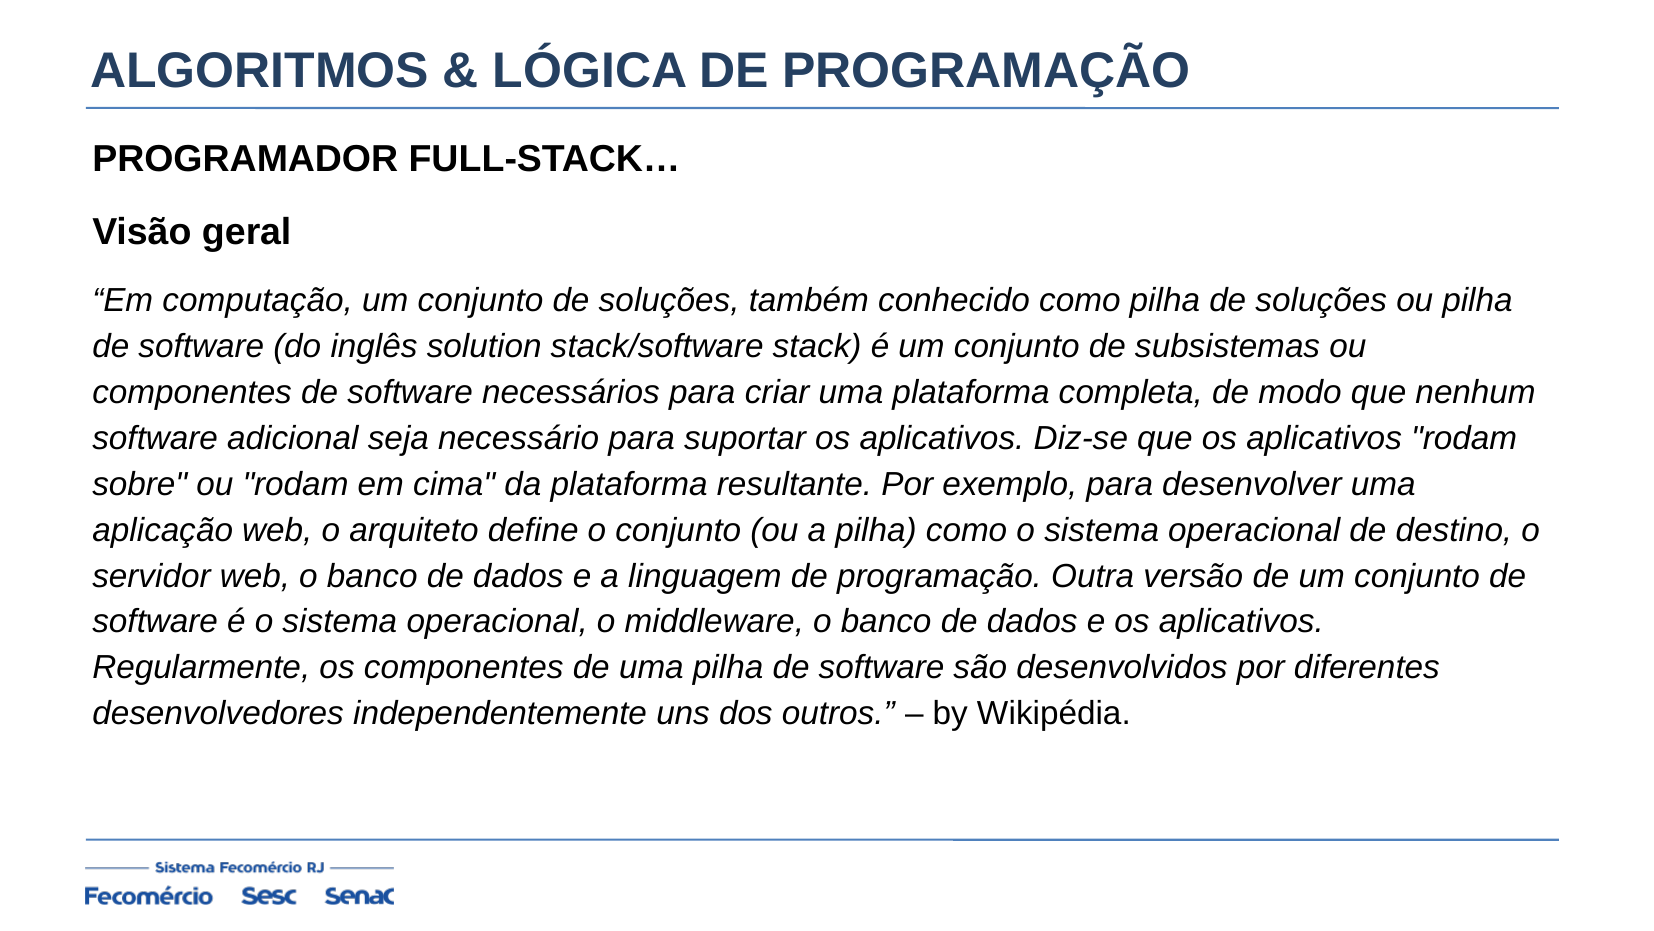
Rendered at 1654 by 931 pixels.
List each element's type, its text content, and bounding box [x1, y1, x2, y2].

text_box PROGRAMADOR FULL-STACK… Visão geral “Em computação, um conjunto de soluções, também conhecido como pilha de soluções ou pilha de software (do inglês solution stack/software stack) é um conjunto de subsistemas ou componentes de software necessários para criar uma plataforma completa, de modo que nenhum software adicional seja necessário para suportar os aplicativos. Diz-se que os aplicativos "rodam sobre" ou "rodam em cima" da plataforma resultante. Por exemplo, para desenvolver uma aplicação web, o arquiteto define o conjunto (ou a pilha) como o sistema operacional de destino, o servidor web, o banco de dados e a linguagem de programação. Outra versão de um conjunto de software é o sistema operacional, o middleware, o banco de dados e os aplicativos. Regularmente, os componentes de uma pilha de software são desenvolvidos por diferentes desenvolvedores independentemente uns dos outros.” – by Wikipédia. [77, 112, 1564, 836]
text_box ALGORITMOS & LÓGICA DE PROGRAMAÇÃO [90, 32, 1564, 104]
picture [62, 845, 416, 921]
